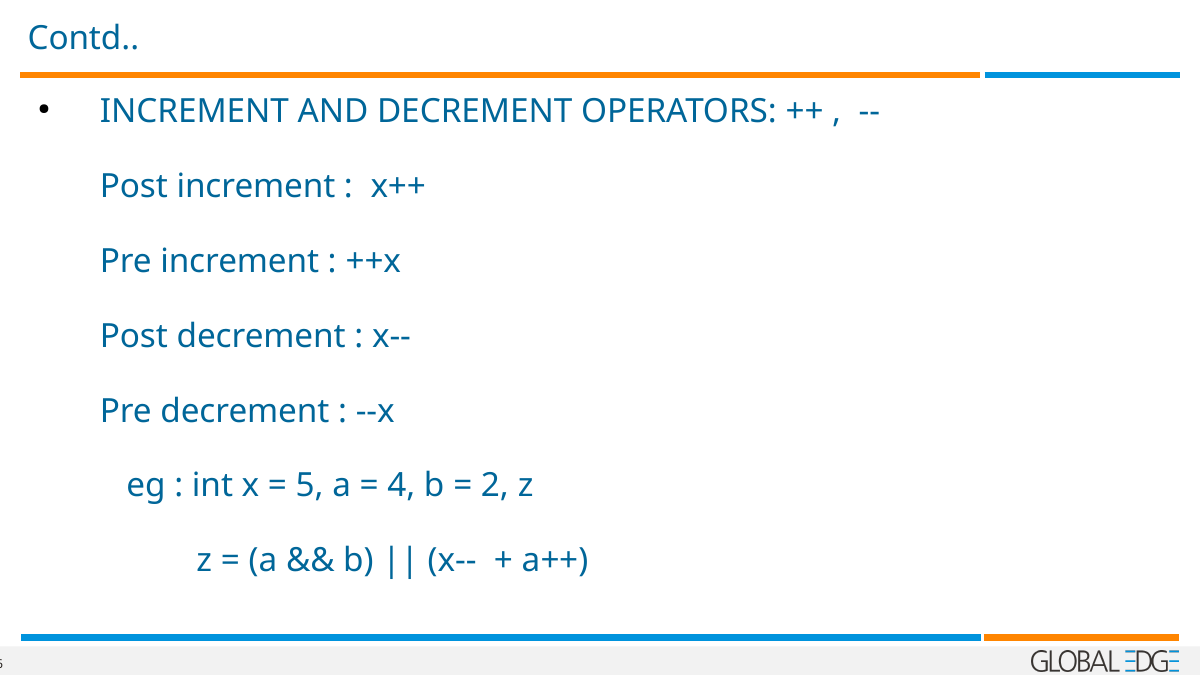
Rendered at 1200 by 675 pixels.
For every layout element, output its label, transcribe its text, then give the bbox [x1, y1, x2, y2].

picture [1031, 650, 1179, 672]
list INCREMENT AND DECREMENT OPERATORS: ++ , -- Post increment : x++ Pre increment : ++x Post decrement : x-- Pre decrement : --x eg : int x = 5, a = 4, b = 2, z z = (a && b) || (x-- + a++) [20, 87, 1179, 628]
title Contd.. [12, 9, 1088, 63]
